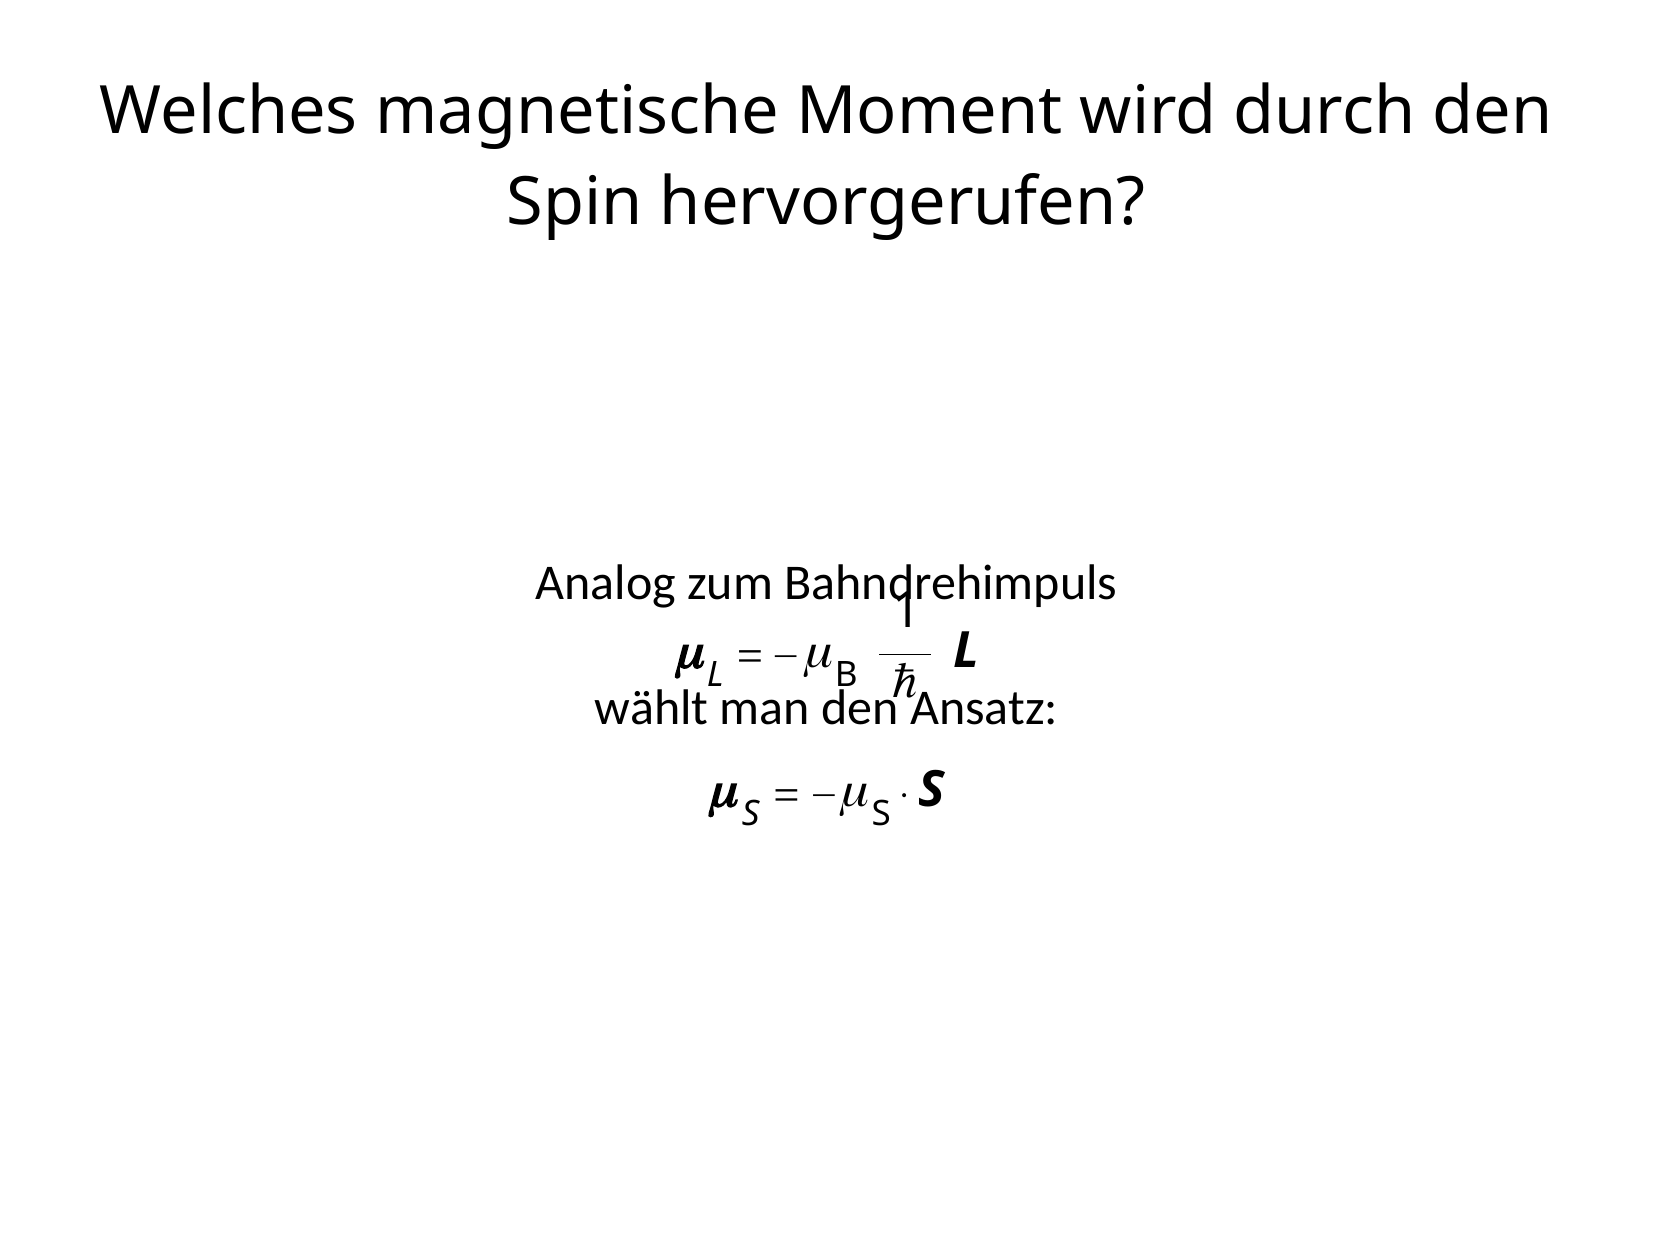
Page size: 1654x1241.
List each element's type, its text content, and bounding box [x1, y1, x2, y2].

subtitle Analog zum Bahndrehimpuls wählt man den Ansatz: [82, 290, 1571, 1010]
chart [666, 580, 988, 708]
title Welches magnetische Moment wird durch den Spin hervorgerufen? [82, 49, 1571, 257]
chart [699, 759, 954, 835]
